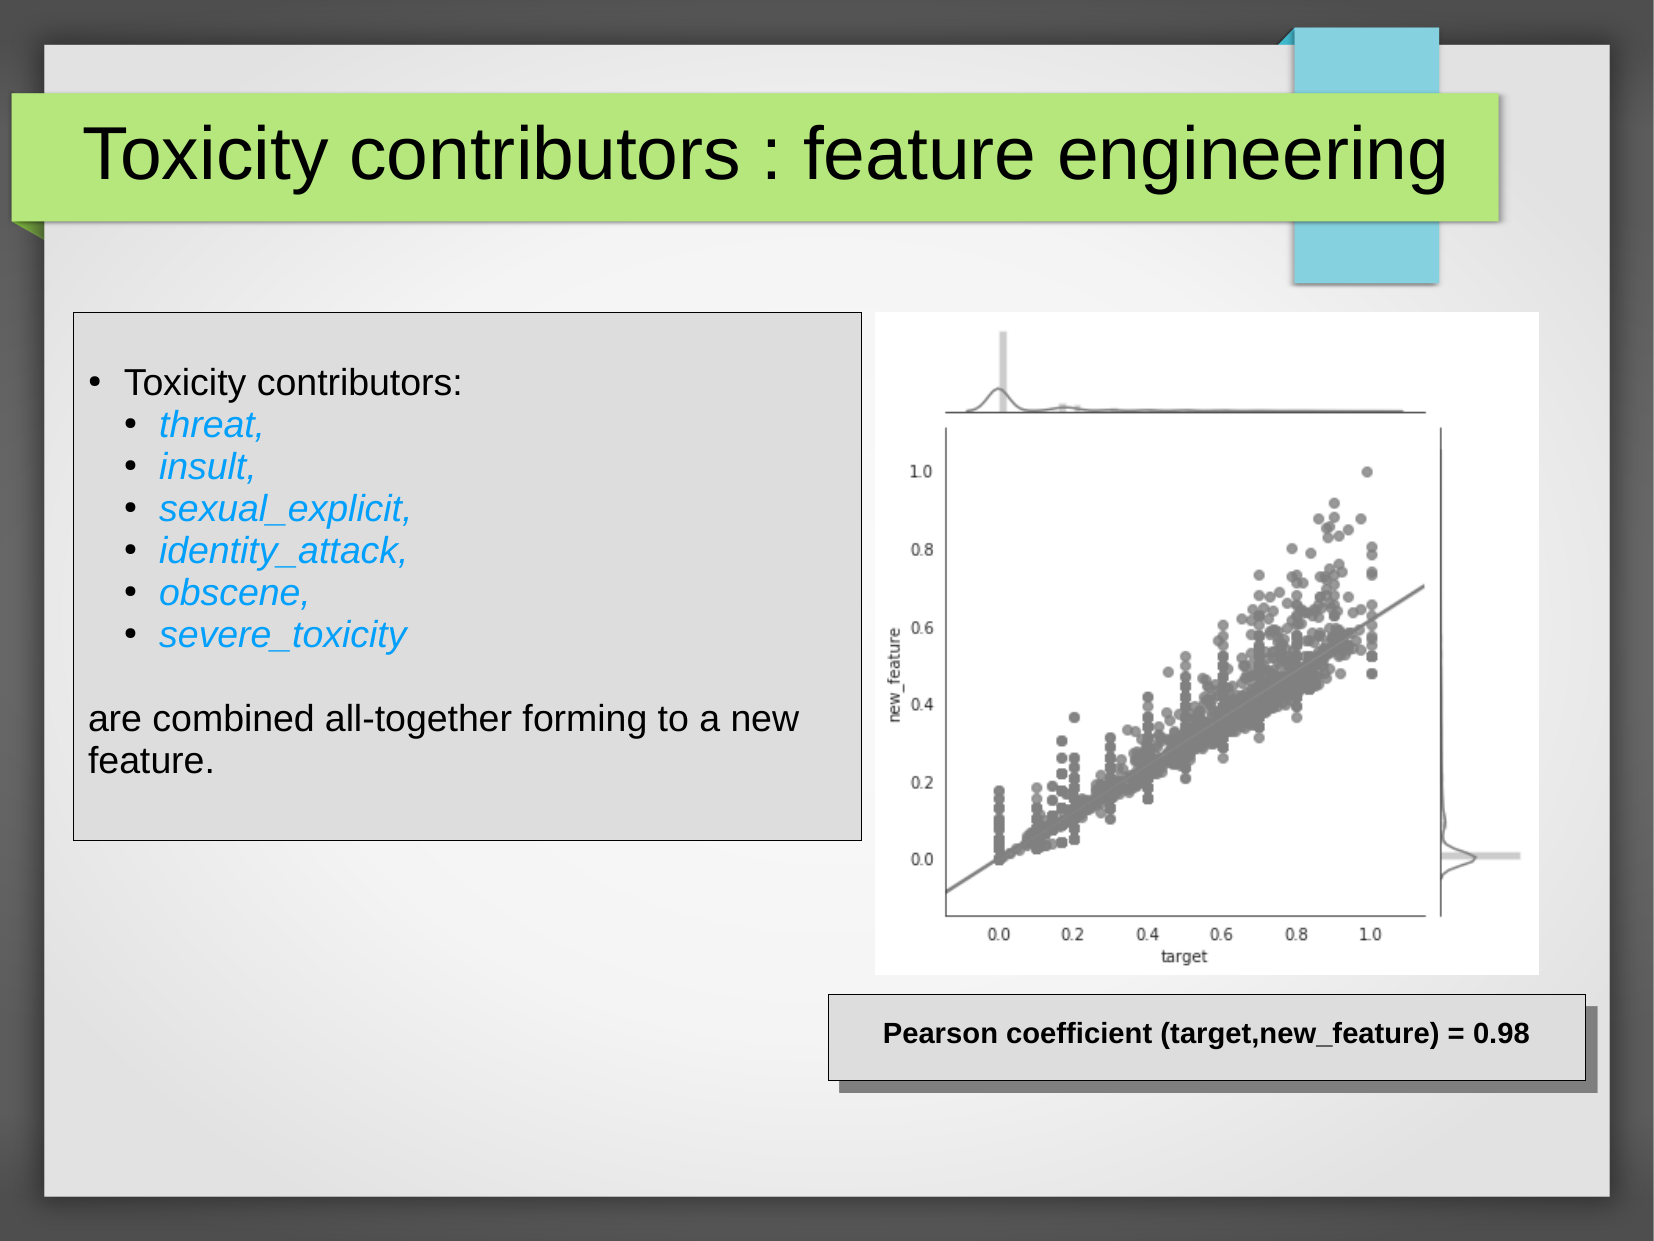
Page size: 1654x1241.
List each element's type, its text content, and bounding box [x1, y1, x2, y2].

text_box Pearson coefficient (target,new_feature) = 0.98 [828, 994, 1586, 1081]
title Toxicity contributors : feature engineering [82, 69, 1488, 238]
text_box Toxicity contributors: threat, insult, sexual_explicit, identity_attack, obscene, severe_toxicity are combined all-together forming to a new feature. [73, 312, 862, 841]
picture [0, 0, 1654, 1241]
